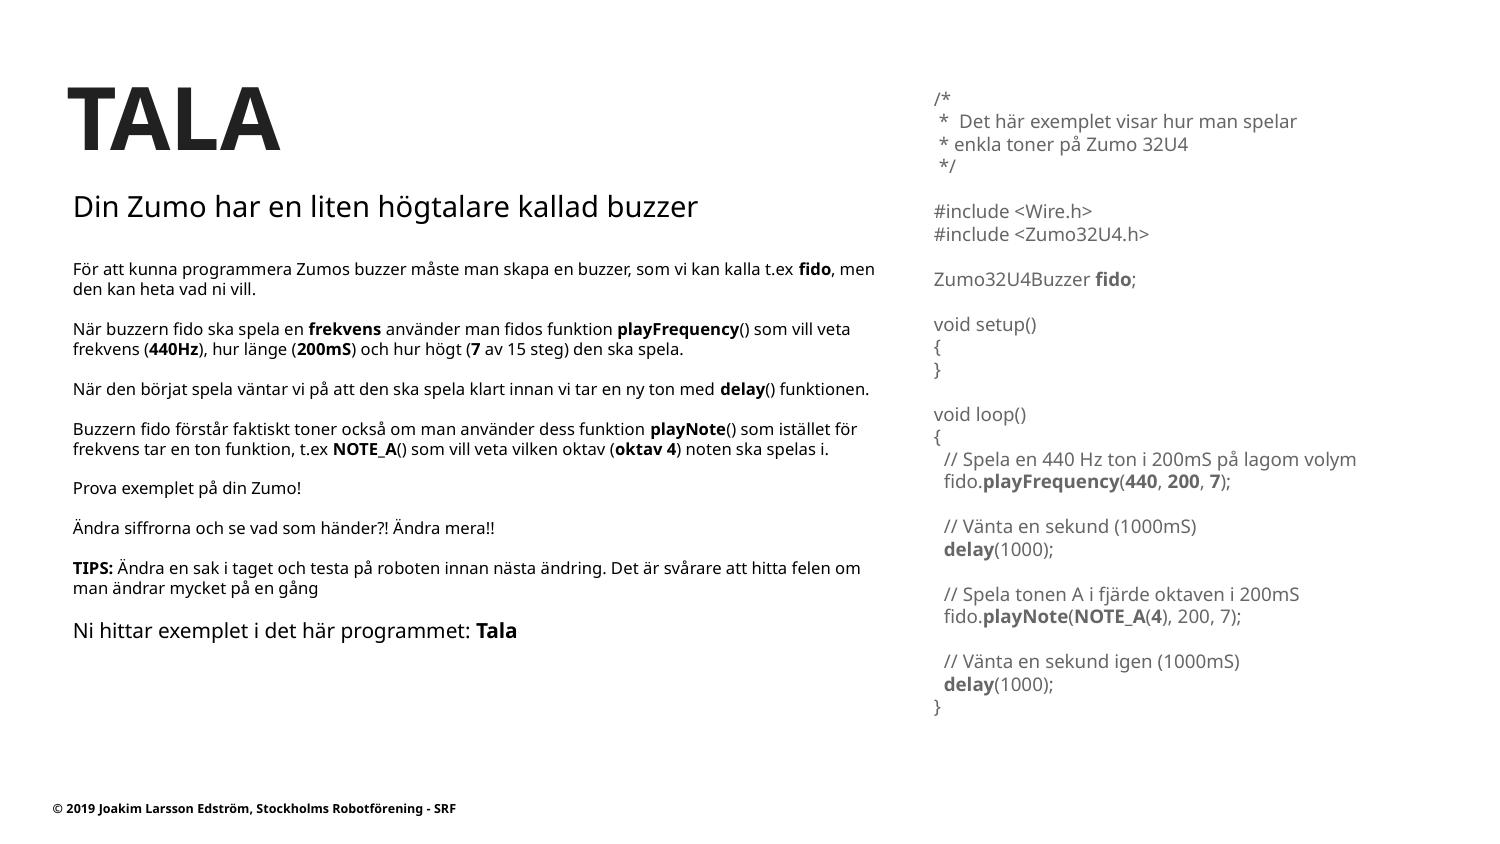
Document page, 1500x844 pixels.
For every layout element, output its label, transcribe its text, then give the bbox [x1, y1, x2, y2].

title TALA [51, 48, 1449, 180]
text_box © 2019 Joakim Larsson Edström, Stockholms Robotförening - SRF [37, 786, 604, 819]
list /* * Det här exemplet visar hur man spelar * enkla toner på Zumo 32U4 */ #include <Wire.h> #include <Zumo32U4.h> Zumo32U4Buzzer fido; void setup() { } void loop() { // Spela en 440 Hz ton i 200mS på lagom volym fido.playFrequency(440, 200, 7); // Vänta en sekund (1000mS) delay(1000); // Spela tonen A i fjärde oktaven i 200mS fido.playNote(NOTE_A(4), 200, 7); // Vänta en sekund igen (1000mS) delay(1000); } [918, 72, 1480, 772]
text_box Din Zumo har en liten högtalare kallad buzzer För att kunna programmera Zumos buzzer måste man skapa en buzzer, som vi kan kalla t.ex fido, men den kan heta vad ni vill. När buzzern fido ska spela en frekvens använder man fidos funktion playFrequency() som vill veta frekvens (440Hz), hur länge (200mS) och hur högt (7 av 15 steg) den ska spela. När den börjat spela väntar vi på att den ska spela klart innan vi tar en ny ton med delay() funktionen. Buzzern fido förstår faktiskt toner också om man använder dess funktion playNote() som istället för frekvens tar en ton funktion, t.ex NOTE_A() som vill veta vilken oktav (oktav 4) noten ska spelas i. Prova exemplet på din Zumo! Ändra siffrorna och se vad som händer?! Ändra mera!! TIPS: Ändra en sak i taget och testa på roboten innan nästa ändring. Det är svårare att hitta felen om man ändrar mycket på en gång Ni hittar exemplet i det här programmet: Tala [57, 173, 907, 806]
